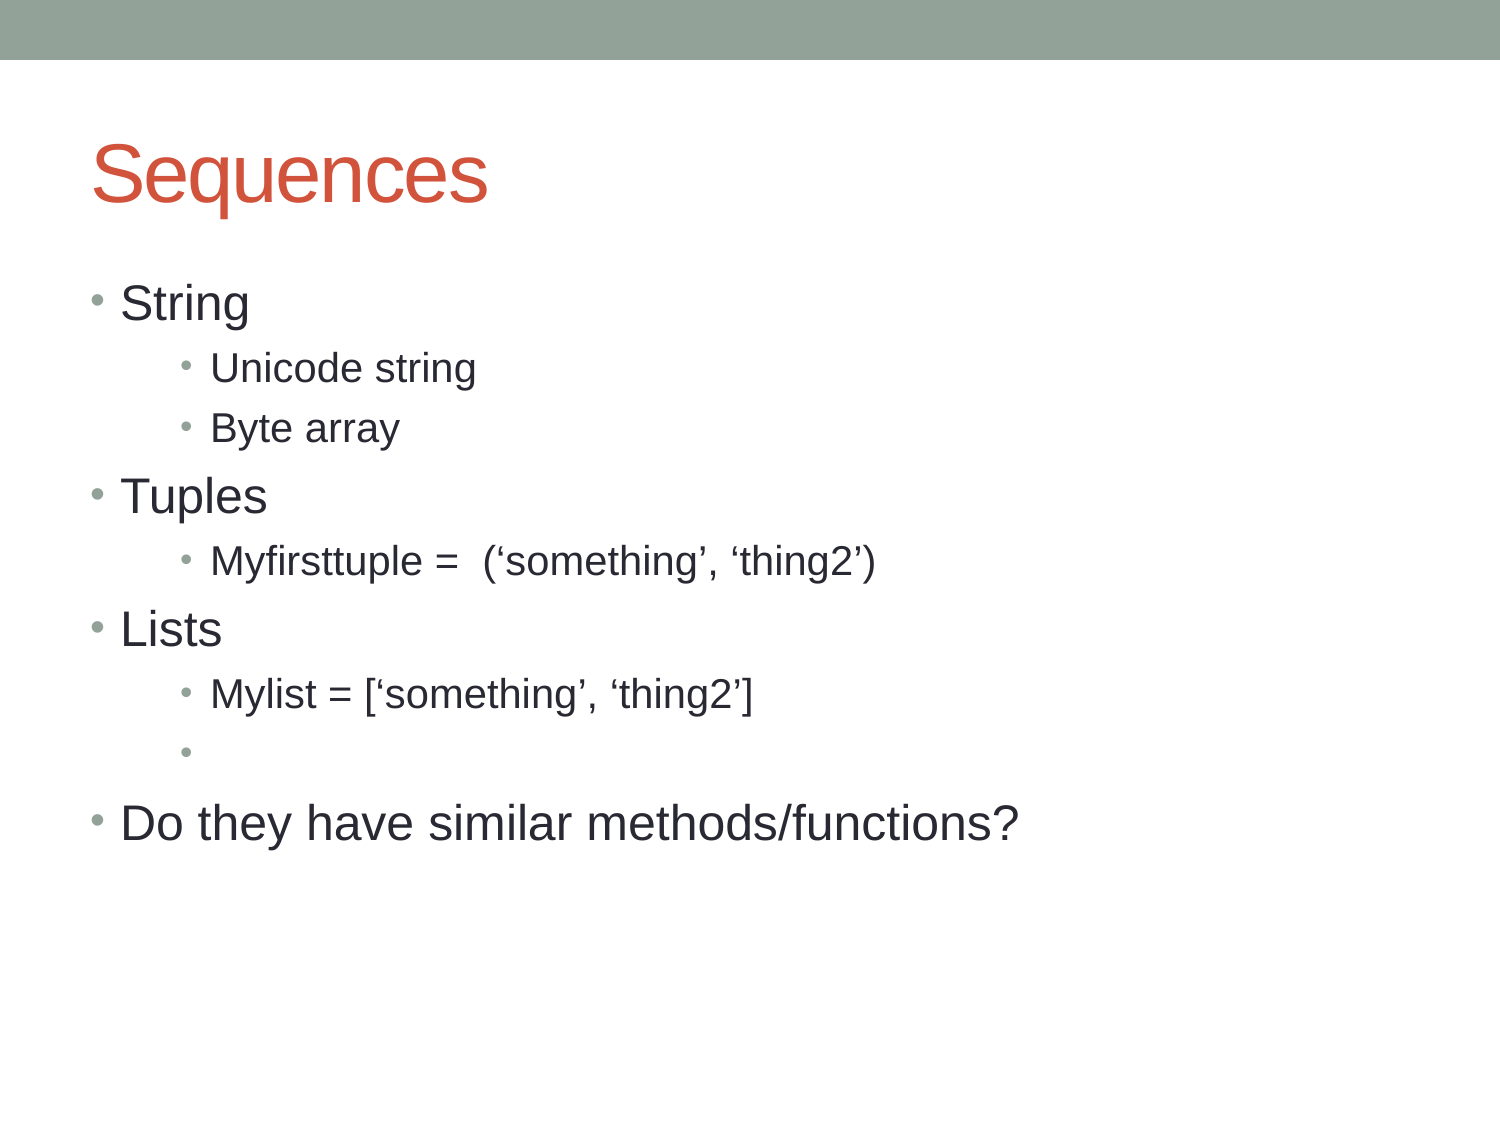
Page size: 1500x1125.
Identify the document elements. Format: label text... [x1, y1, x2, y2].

title Sequences [75, 87, 1426, 251]
list String Unicode string Byte array Tuples Myfirsttuple = (‘something’, ‘thing2’) Lists Mylist = [‘something’, ‘thing2’] Do they have similar methods/functions? [75, 262, 1426, 1063]
